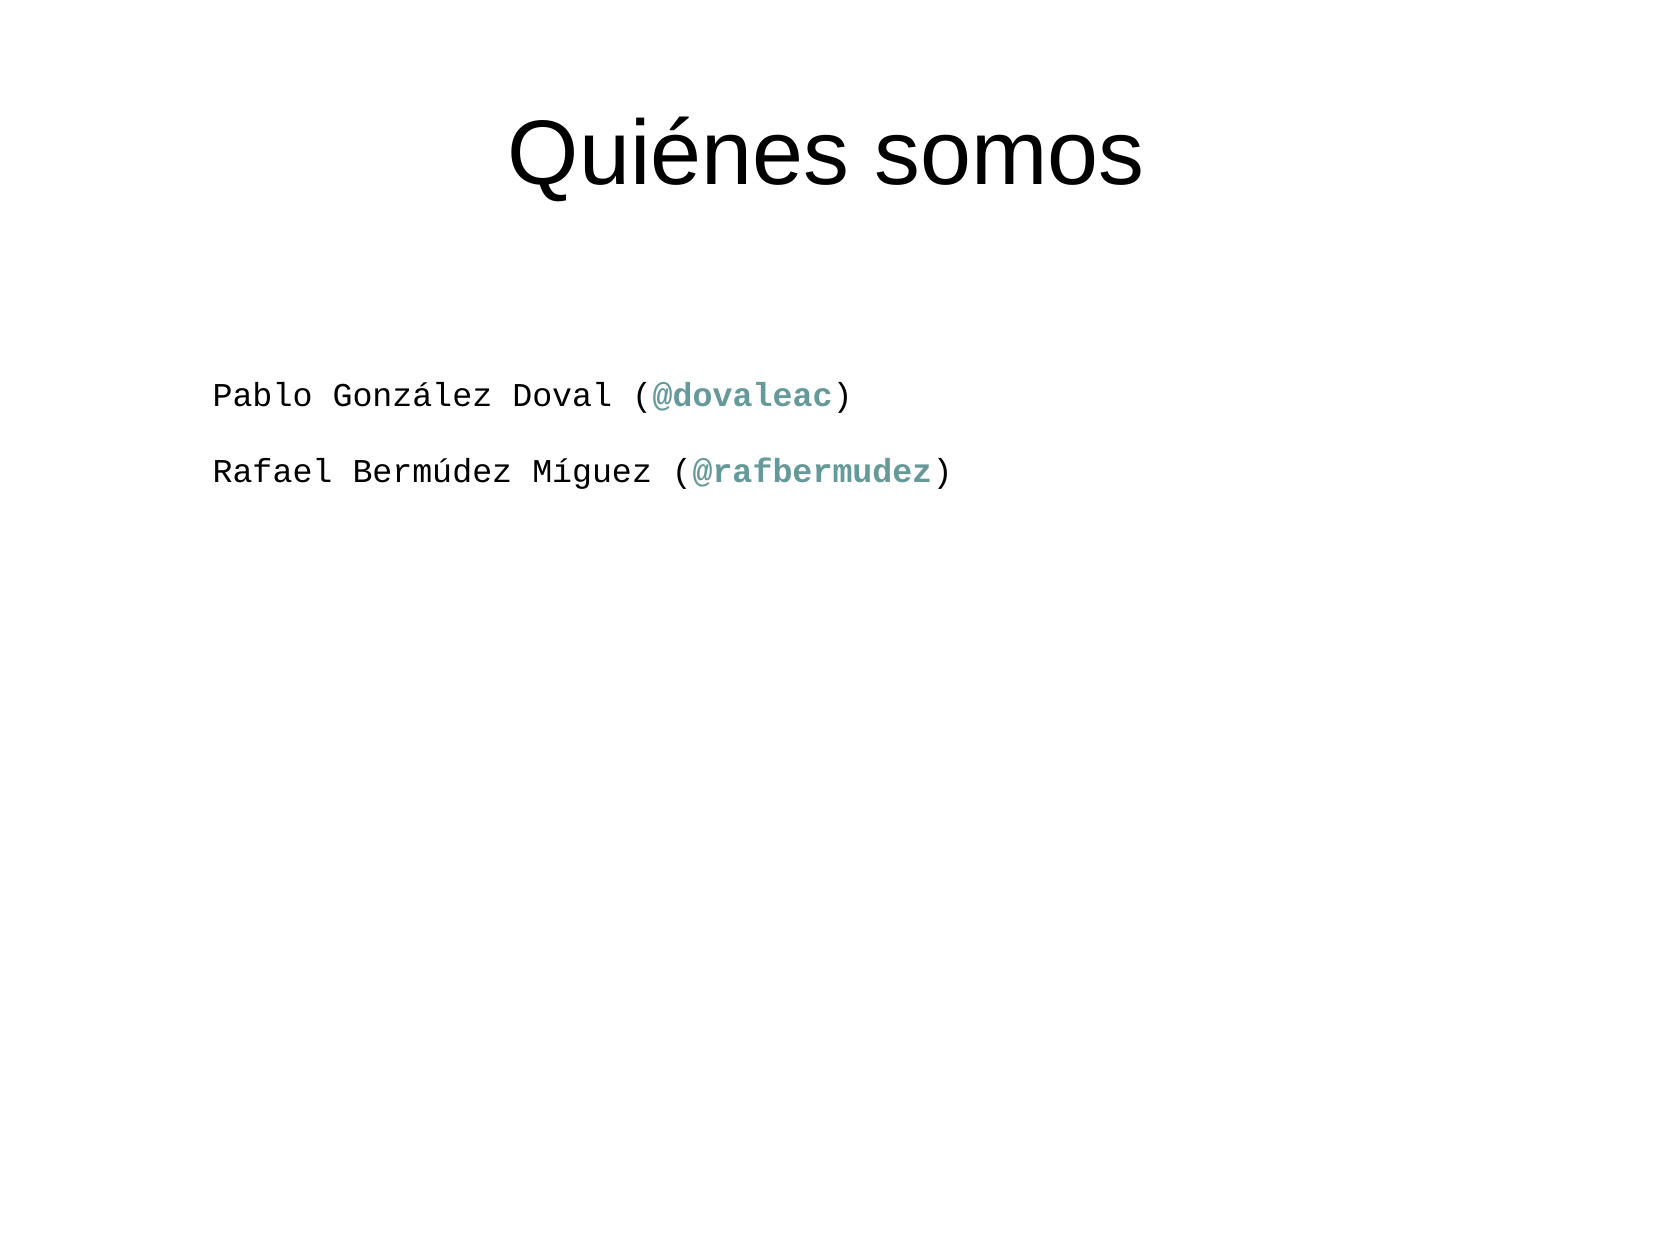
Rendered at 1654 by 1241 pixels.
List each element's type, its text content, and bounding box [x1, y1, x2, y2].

title Quiénes somos [82, 49, 1571, 257]
subtitle Pablo González Doval (@dovaleac) Rafael Bermúdez Míguez (@rafbermudez) [212, 379, 1654, 1099]
